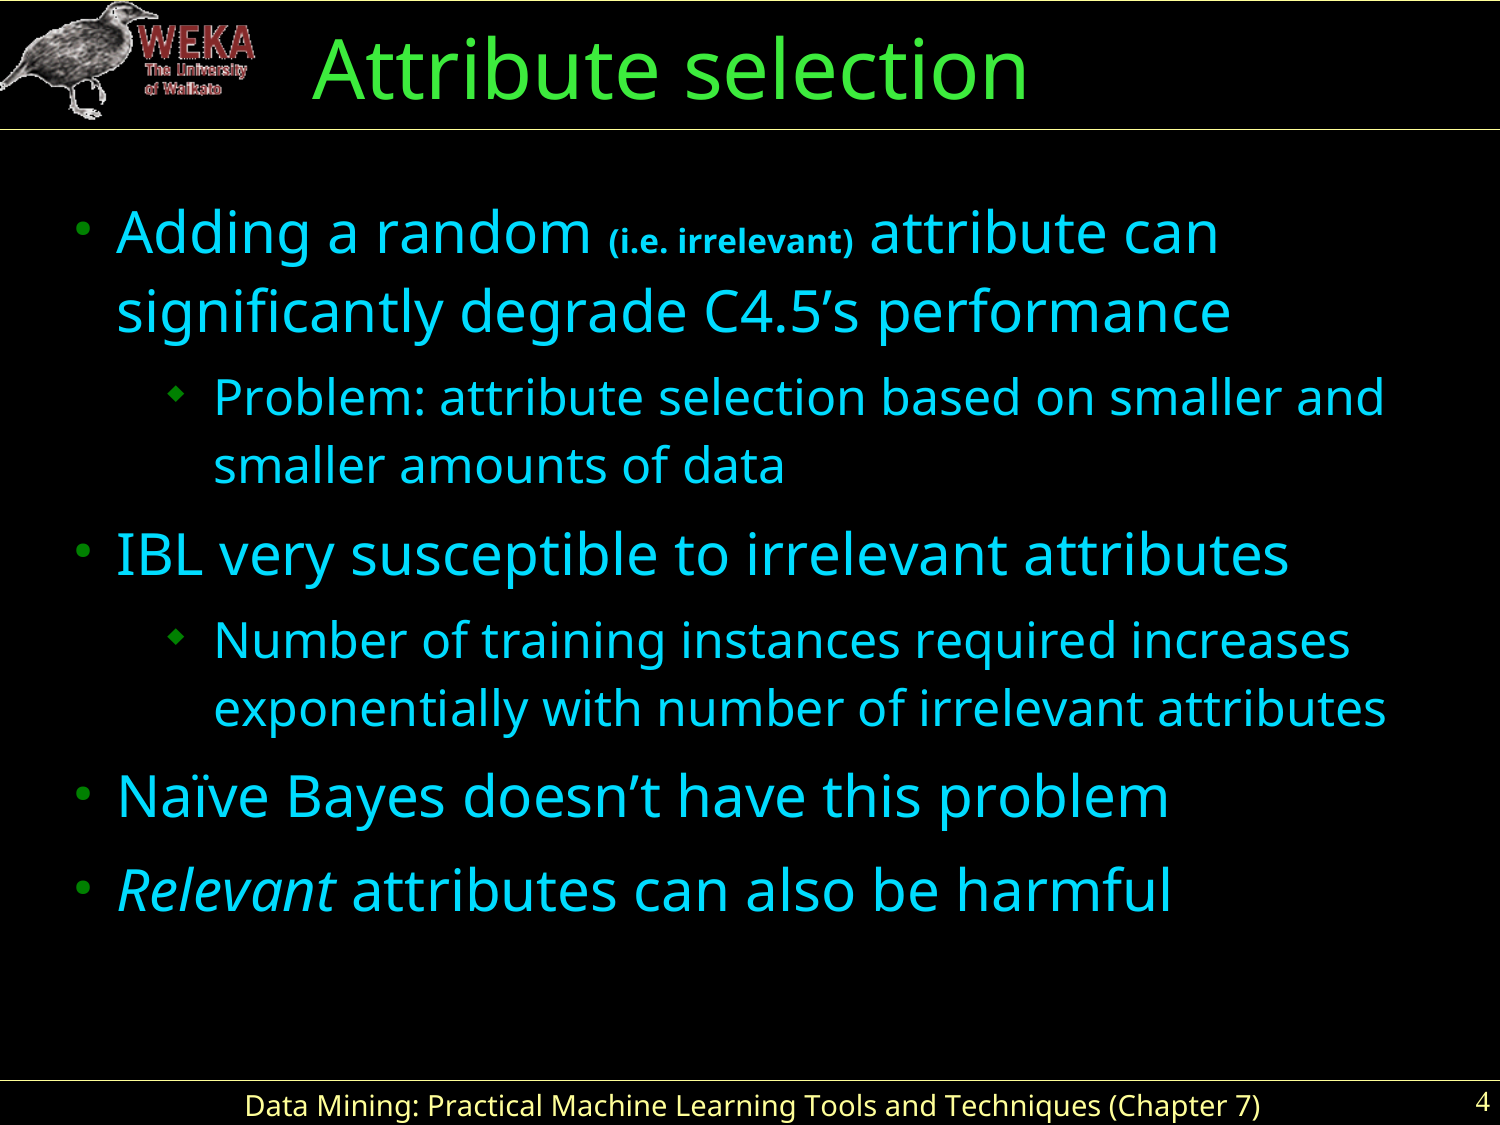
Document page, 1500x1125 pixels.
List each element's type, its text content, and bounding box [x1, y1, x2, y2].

text_box Adding a random (i.e. irrelevant) attribute can significantly degrade C4.5’s performance Problem: attribute selection based on smaller and smaller amounts of data IBL very susceptible to irrelevant attributes Number of training instances required increases exponentially with number of irrelevant attributes Naïve Bayes doesn’t have this problem Relevant attributes can also be harmful [59, 183, 1477, 859]
picture [0, 1, 266, 129]
title Attribute selection [297, 0, 1500, 148]
